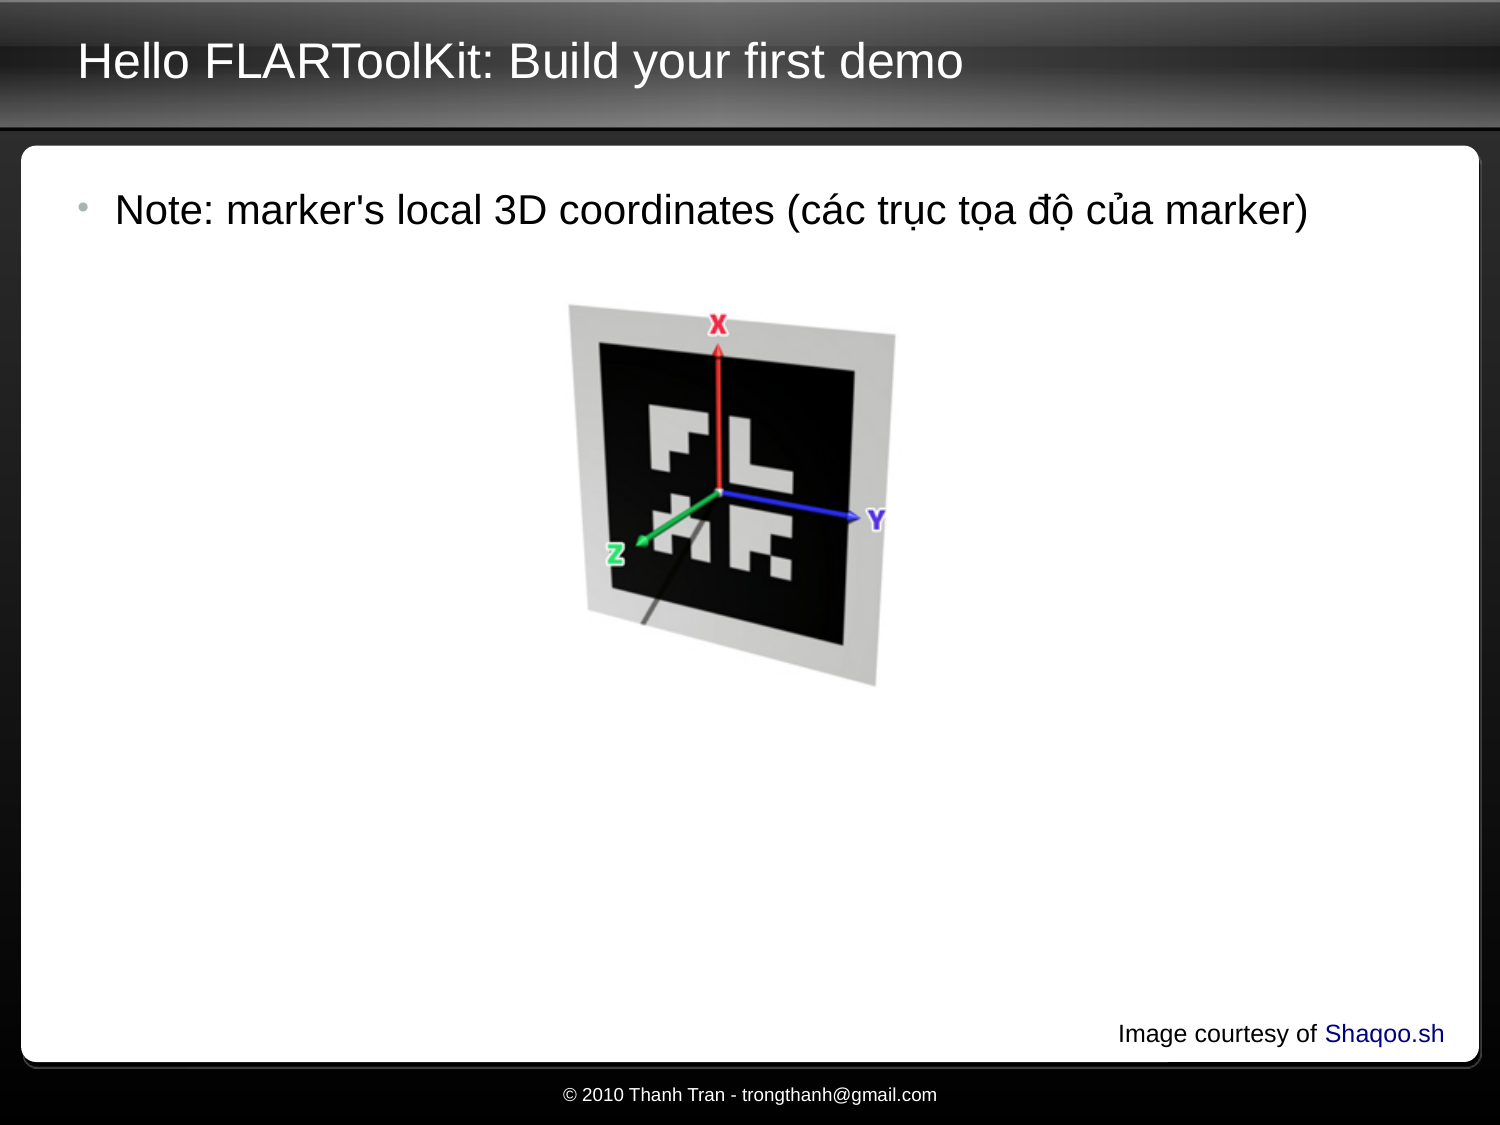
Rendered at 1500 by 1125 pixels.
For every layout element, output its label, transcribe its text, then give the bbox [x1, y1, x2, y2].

list Note: marker's local 3D coordinates (các trục tọa độ của marker) [62, 174, 1438, 1038]
picture [0, 0, 1500, 131]
picture [375, 262, 1113, 732]
text_box Image courtesy of Shaqoo.sh [1103, 1010, 1460, 1055]
title Hello FLARToolKit: Build your first demo [62, 12, 1438, 113]
